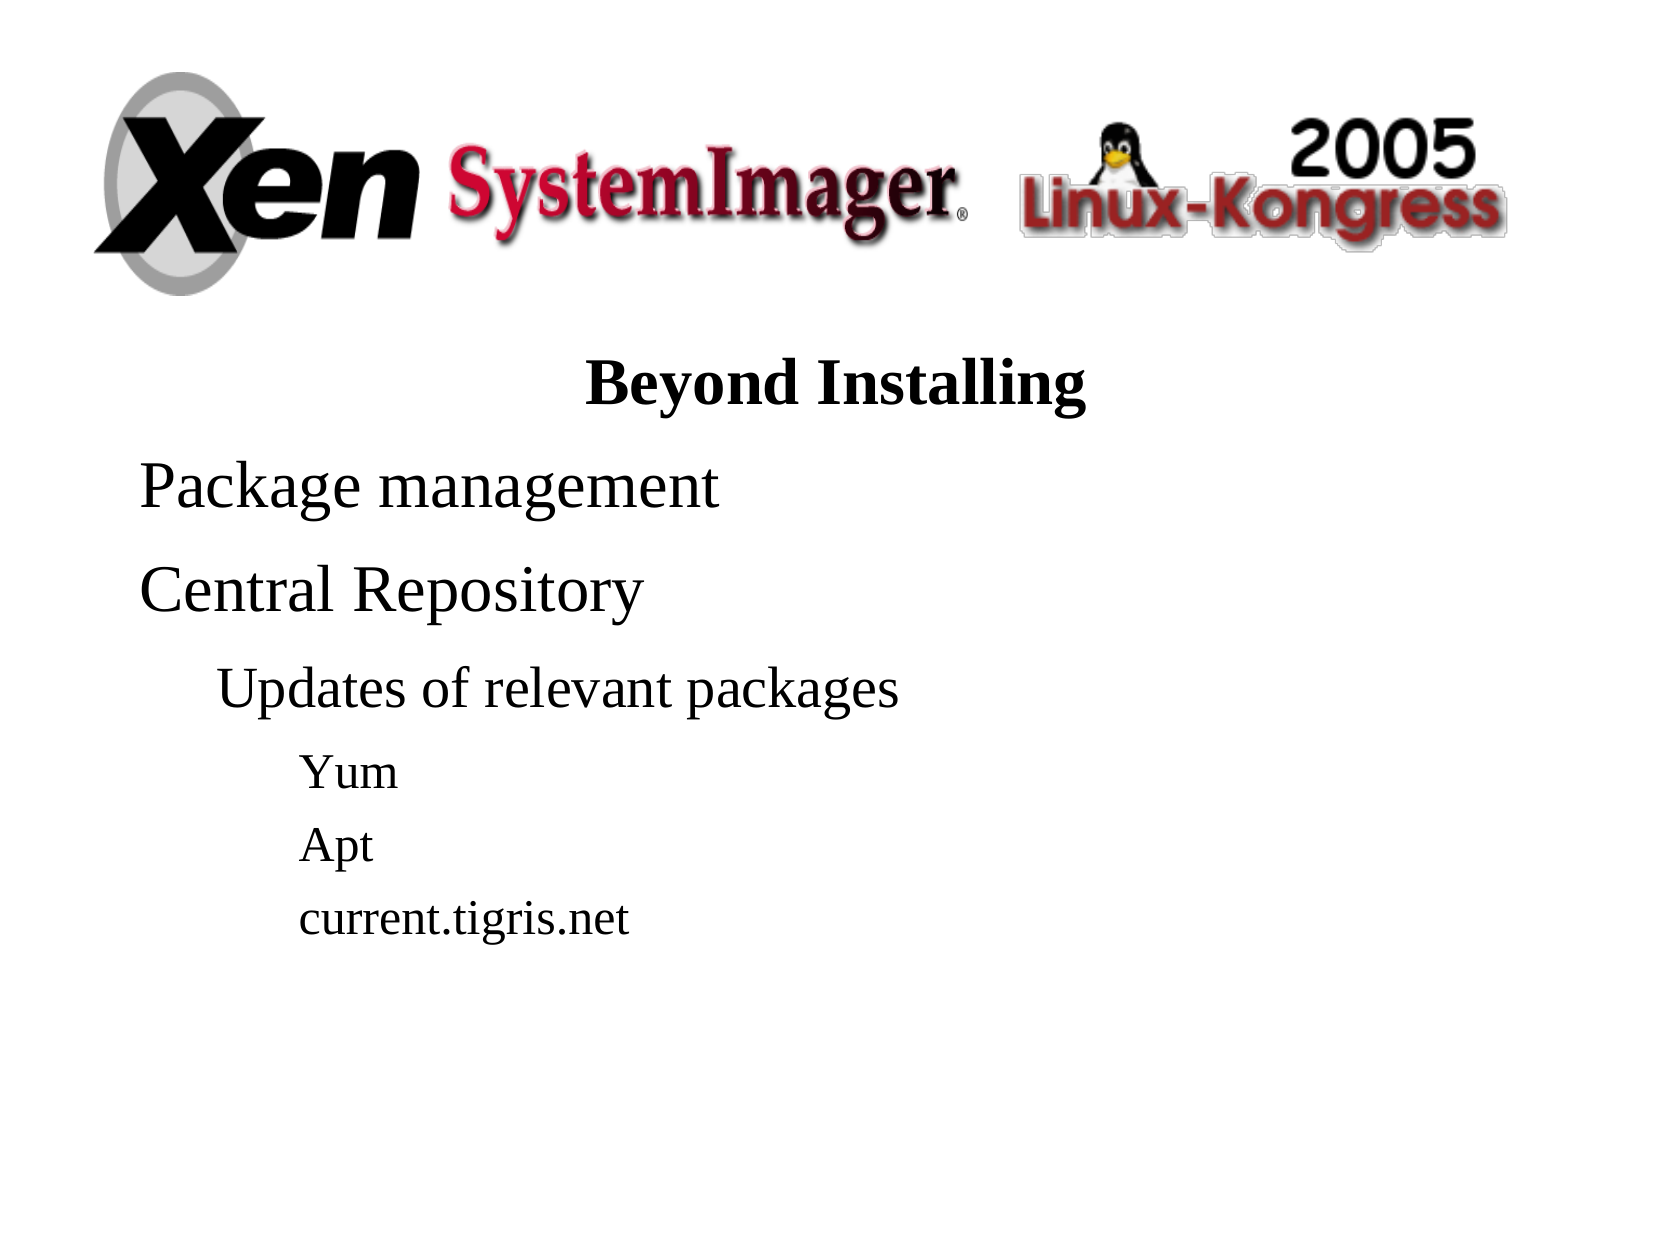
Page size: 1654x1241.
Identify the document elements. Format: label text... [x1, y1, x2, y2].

picture [1006, 106, 1524, 265]
picture [93, 72, 420, 296]
picture [445, 132, 971, 254]
list Beyond Installing Package management Central Repository Updates of relevant packages Yum Apt current.tigris.net [121, 344, 1534, 1165]
